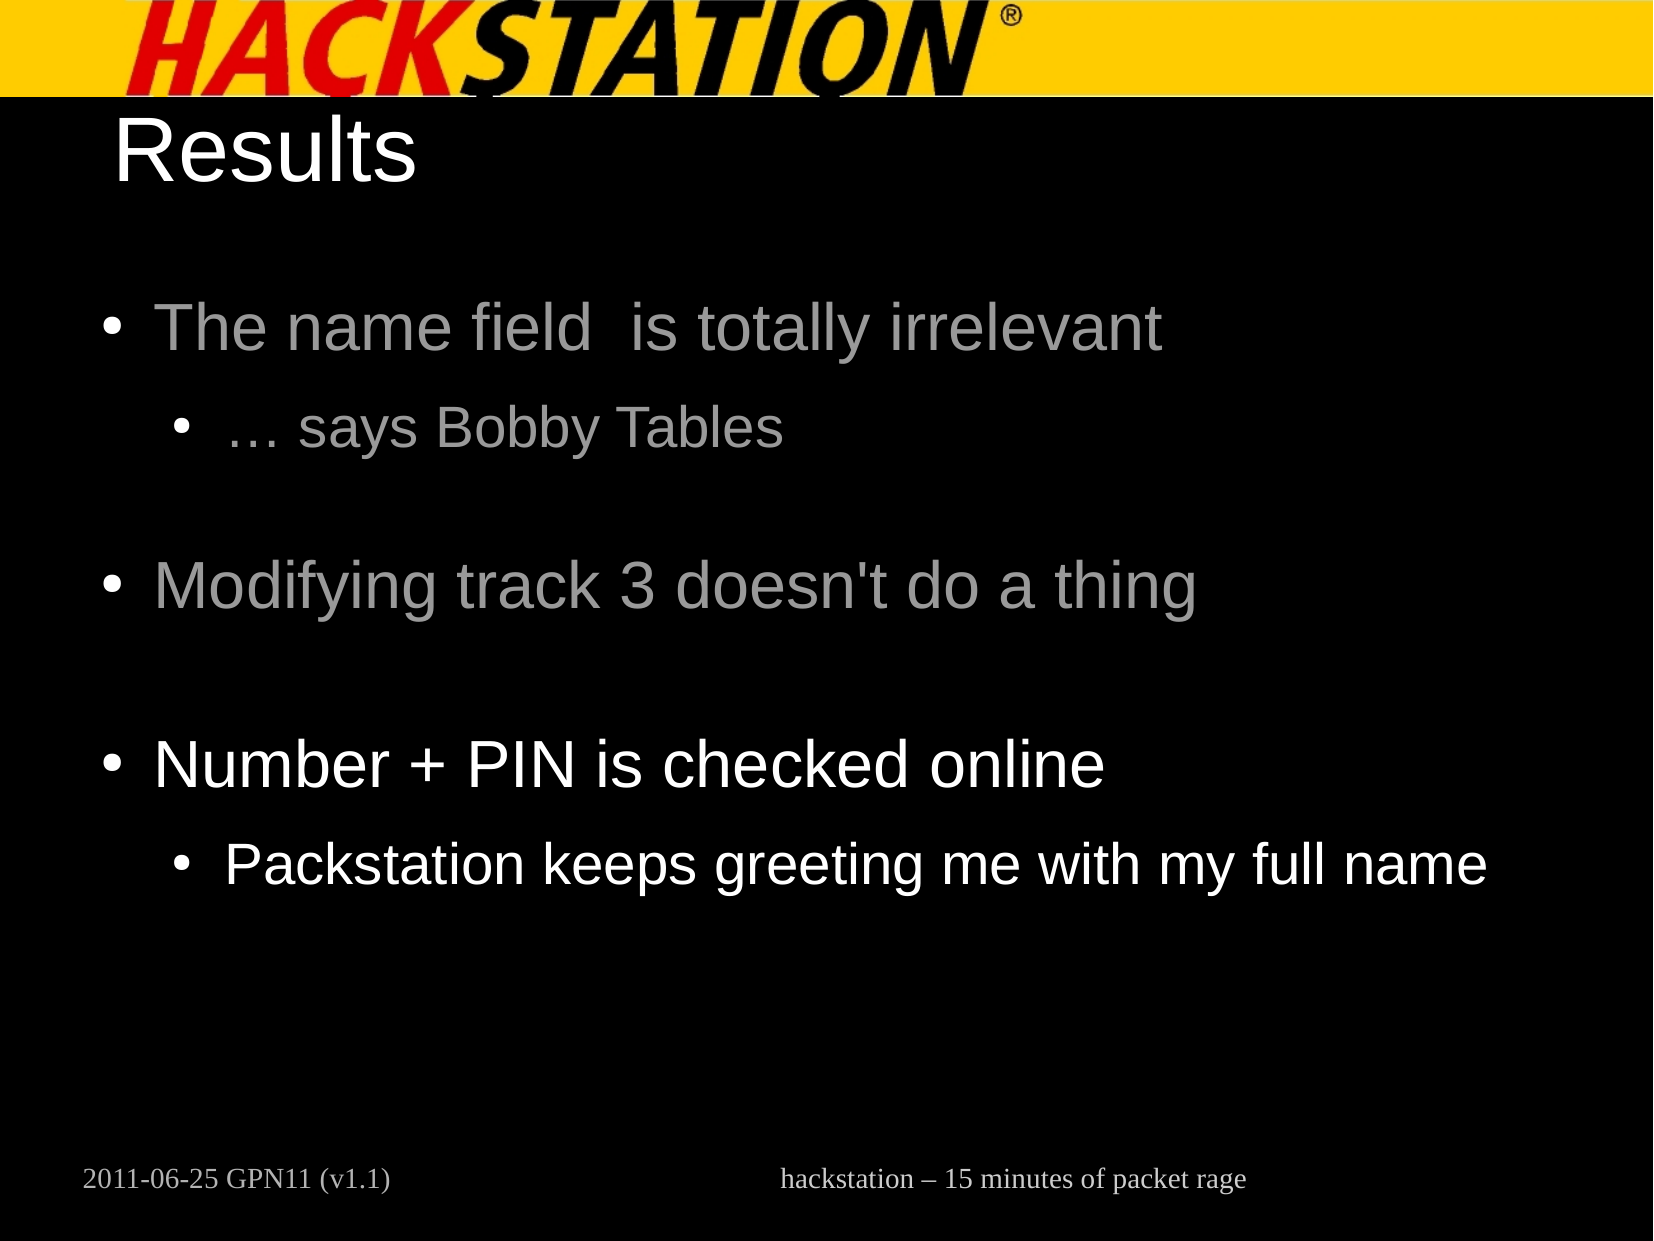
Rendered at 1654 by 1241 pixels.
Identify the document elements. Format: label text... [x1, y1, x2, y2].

title Results [112, 75, 1571, 226]
list The name field is totally irrelevant … says Bobby Tables Modifying track 3 doesn't do a thing Number + PIN is checked online Packstation keeps greeting me with my full name [82, 290, 1571, 1109]
picture [0, 0, 1653, 97]
